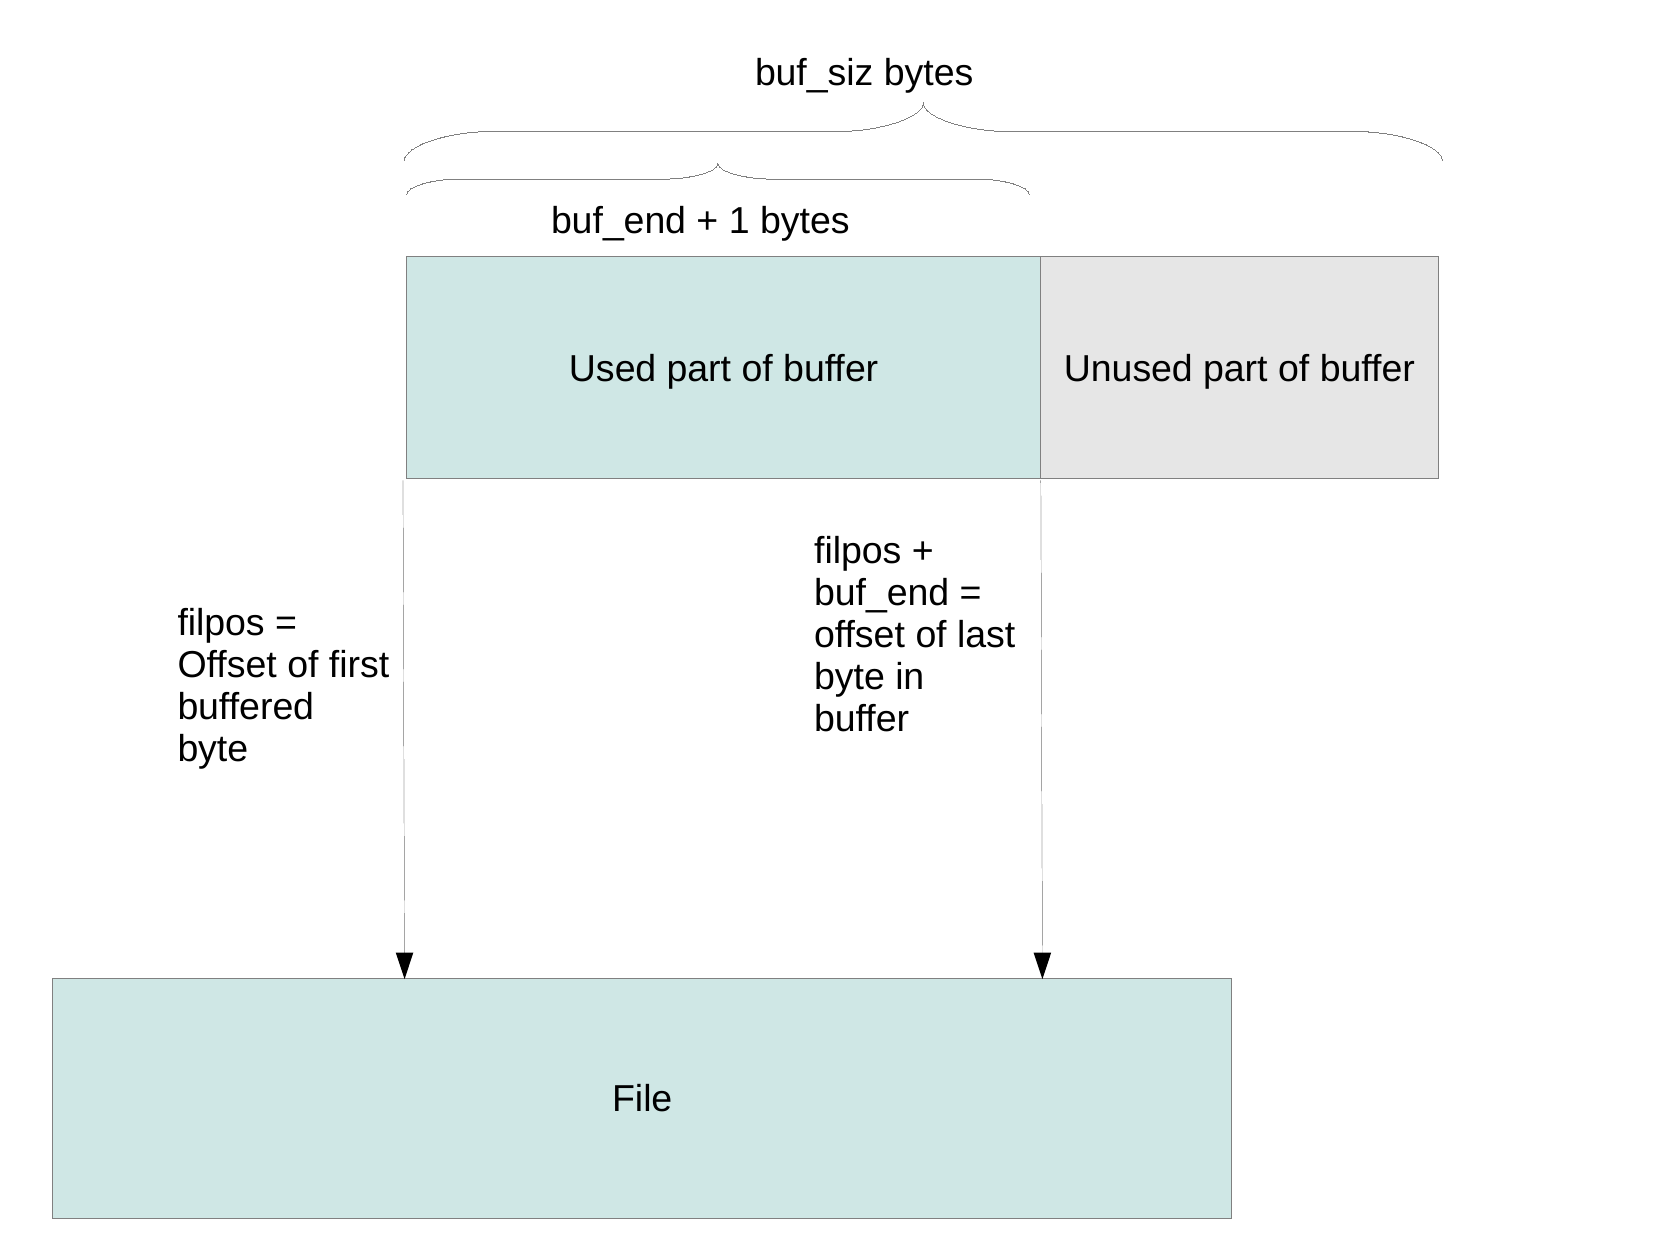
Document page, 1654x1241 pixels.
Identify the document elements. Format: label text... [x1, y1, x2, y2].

text_box filpos = Offset of first buffered byte [162, 594, 407, 777]
text_box Unused part of buffer [1040, 256, 1439, 479]
text_box buf_end + 1 bytes [536, 192, 915, 250]
text_box File [52, 978, 1232, 1219]
text_box buf_siz bytes [740, 44, 1119, 102]
text_box filpos + buf_end = offset of last byte in buffer [799, 521, 1041, 747]
text_box Used part of buffer [406, 256, 1040, 479]
